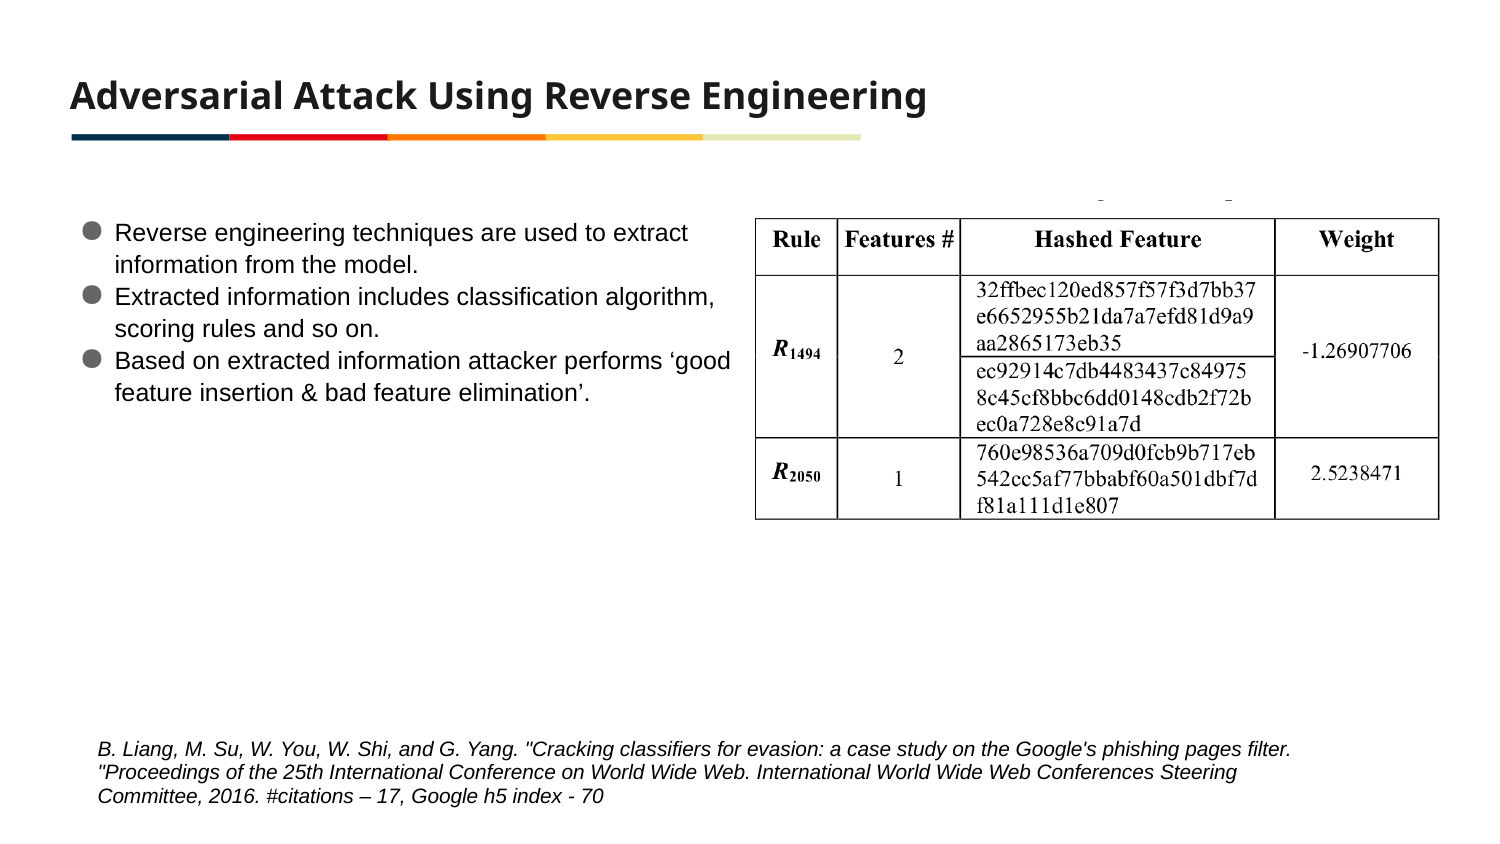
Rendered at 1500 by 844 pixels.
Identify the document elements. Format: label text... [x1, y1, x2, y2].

picture [732, 200, 1448, 520]
text_box Reverse engineering techniques are used to extract information from the model. Extracted information includes classification algorithm, scoring rules and so on. Based on extracted information attacker performs ‘good feature insertion & bad feature elimination’. [64, 177, 780, 447]
title Adversarial Attack Using Reverse Engineering [54, 56, 1316, 145]
picture [70, 130, 875, 142]
text_box B. Liang, M. Su, W. You, W. Shi, and G. Yang. "Cracking classifiers for evasion: a case study on the Google's phishing pages filter. "Proceedings of the 25th International Conference on World Wide Web. International World Wide Web Conferences Steering Committee, 2016. #citations – 17, Google h5 index - 70 [82, 730, 1307, 815]
